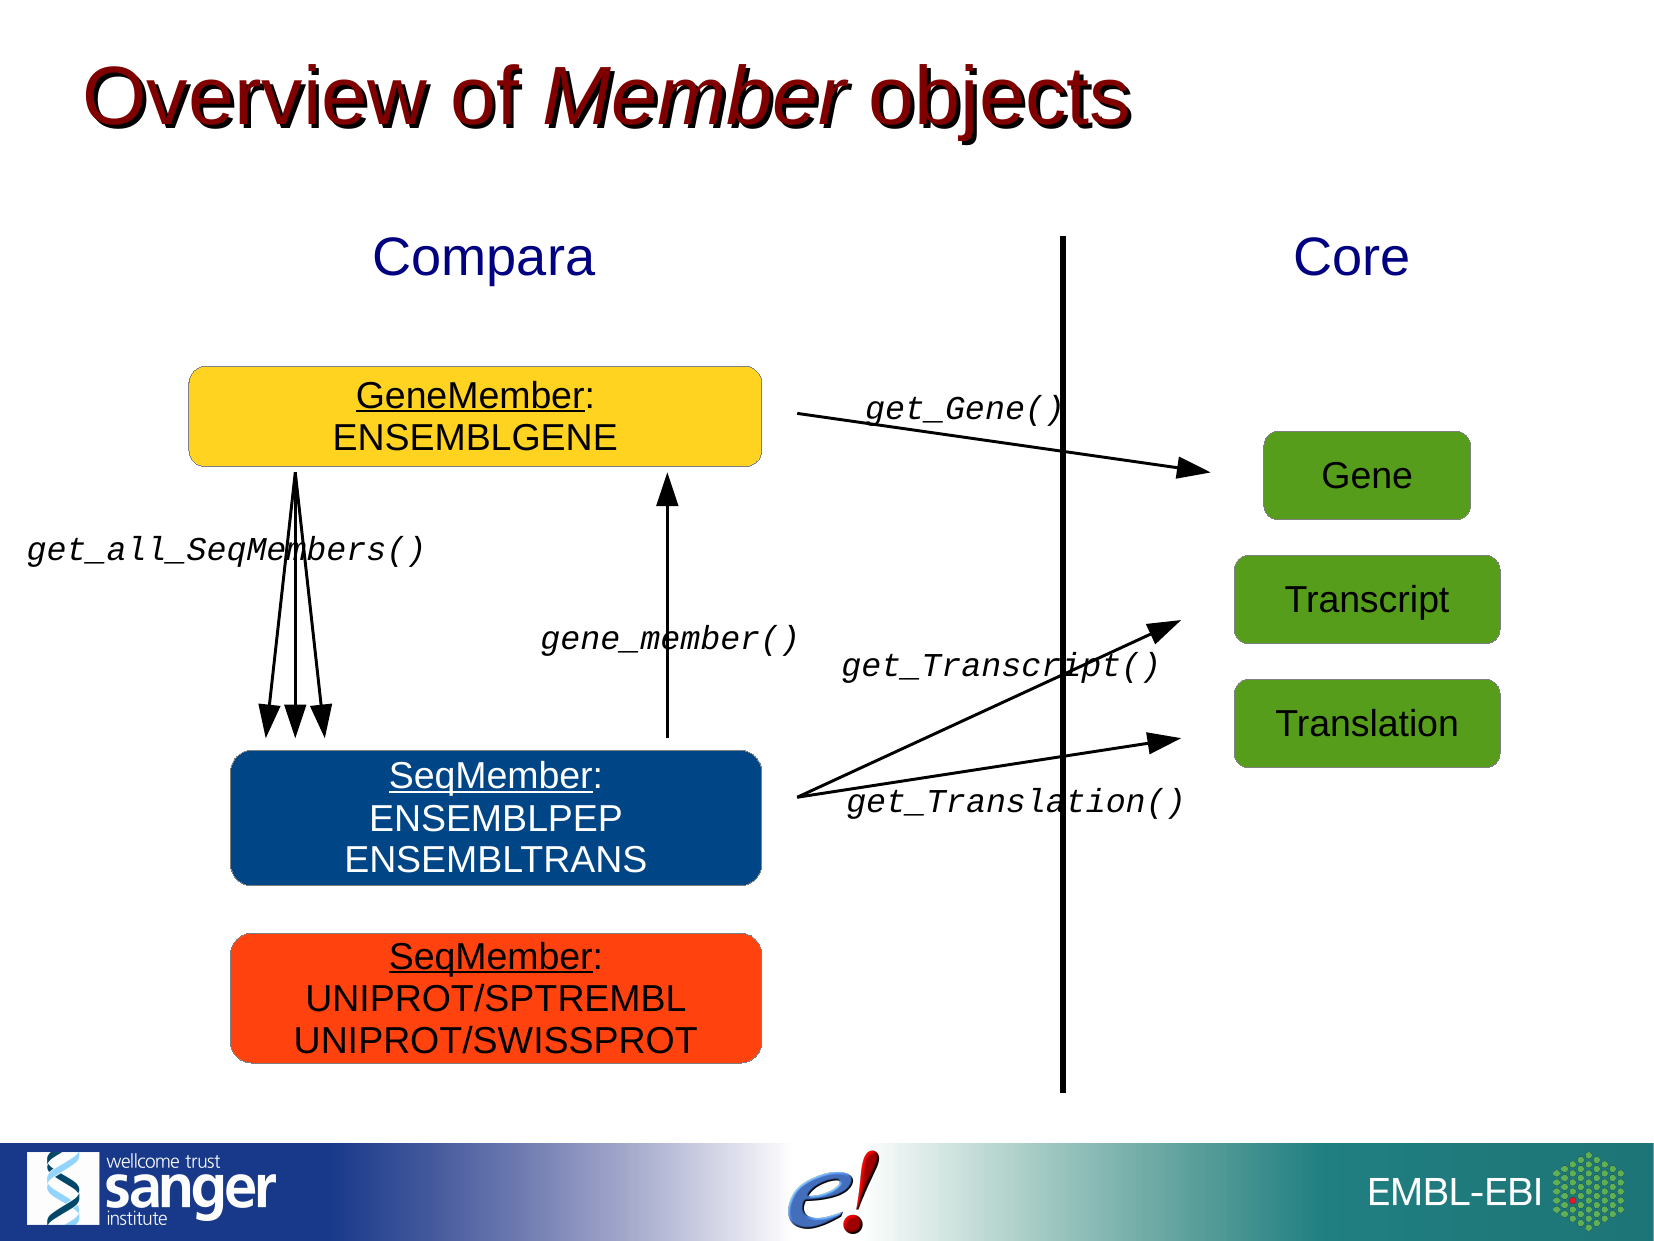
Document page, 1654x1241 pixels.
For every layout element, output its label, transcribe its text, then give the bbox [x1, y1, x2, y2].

text_box GeneMember: ENSEMBLGENE [188, 366, 762, 467]
title Overview of Member objects [82, 49, 1571, 257]
text_box get_all_SeqMembers() [303, 525, 442, 579]
text_box gene_member() [525, 614, 816, 667]
text_box get_Gene() [850, 383, 1081, 437]
text_box get_Translation() [831, 776, 1202, 830]
text_box get_all_SeqMembers() [286, 525, 305, 579]
picture [0, 1143, 1654, 1241]
text_box get_all_SeqMembers() [11, 525, 287, 579]
text_box Translation [1234, 679, 1501, 768]
list Core [1293, 226, 1650, 343]
text_box Transcript [1234, 555, 1501, 644]
list Compara [372, 226, 729, 343]
text_box get_Transcript() [826, 641, 1177, 694]
text_box SeqMember: ENSEMBLPEP ENSEMBLTRANS [230, 750, 762, 886]
text_box SeqMember: UNIPROT/SPTREMBL UNIPROT/SWISSPROT [230, 933, 762, 1064]
text_box Gene [1263, 431, 1471, 520]
